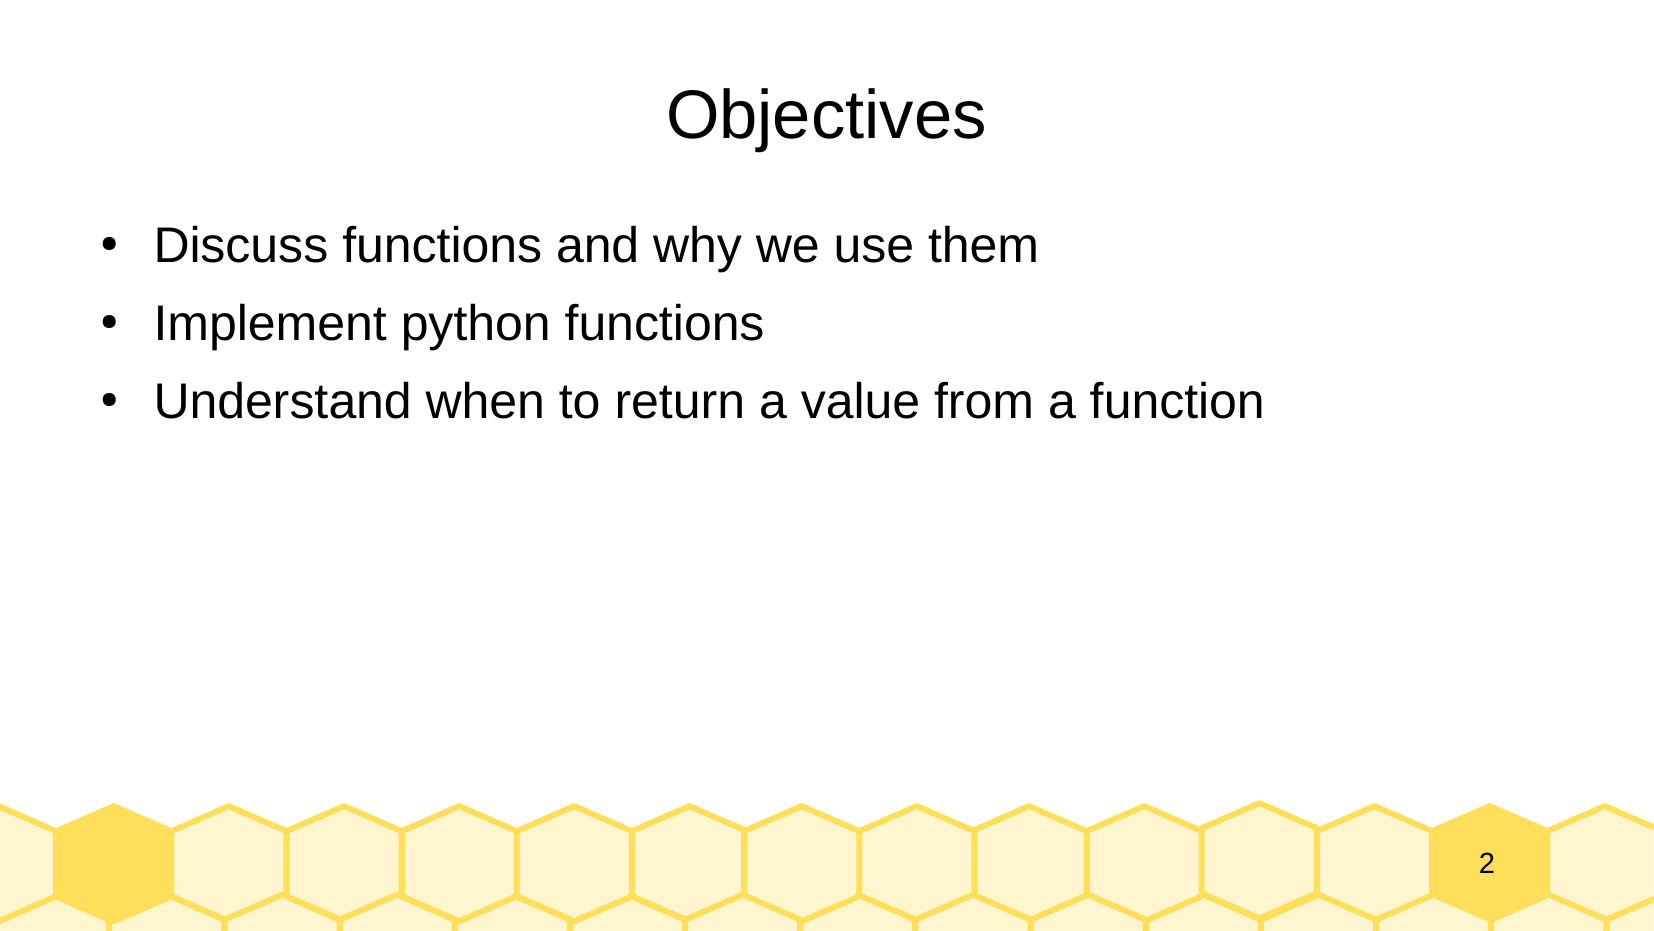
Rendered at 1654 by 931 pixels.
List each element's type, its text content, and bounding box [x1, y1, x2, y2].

list Discuss functions and why we use them Implement python functions Understand when to return a value from a function [82, 217, 1571, 758]
title Objectives [82, 37, 1571, 193]
